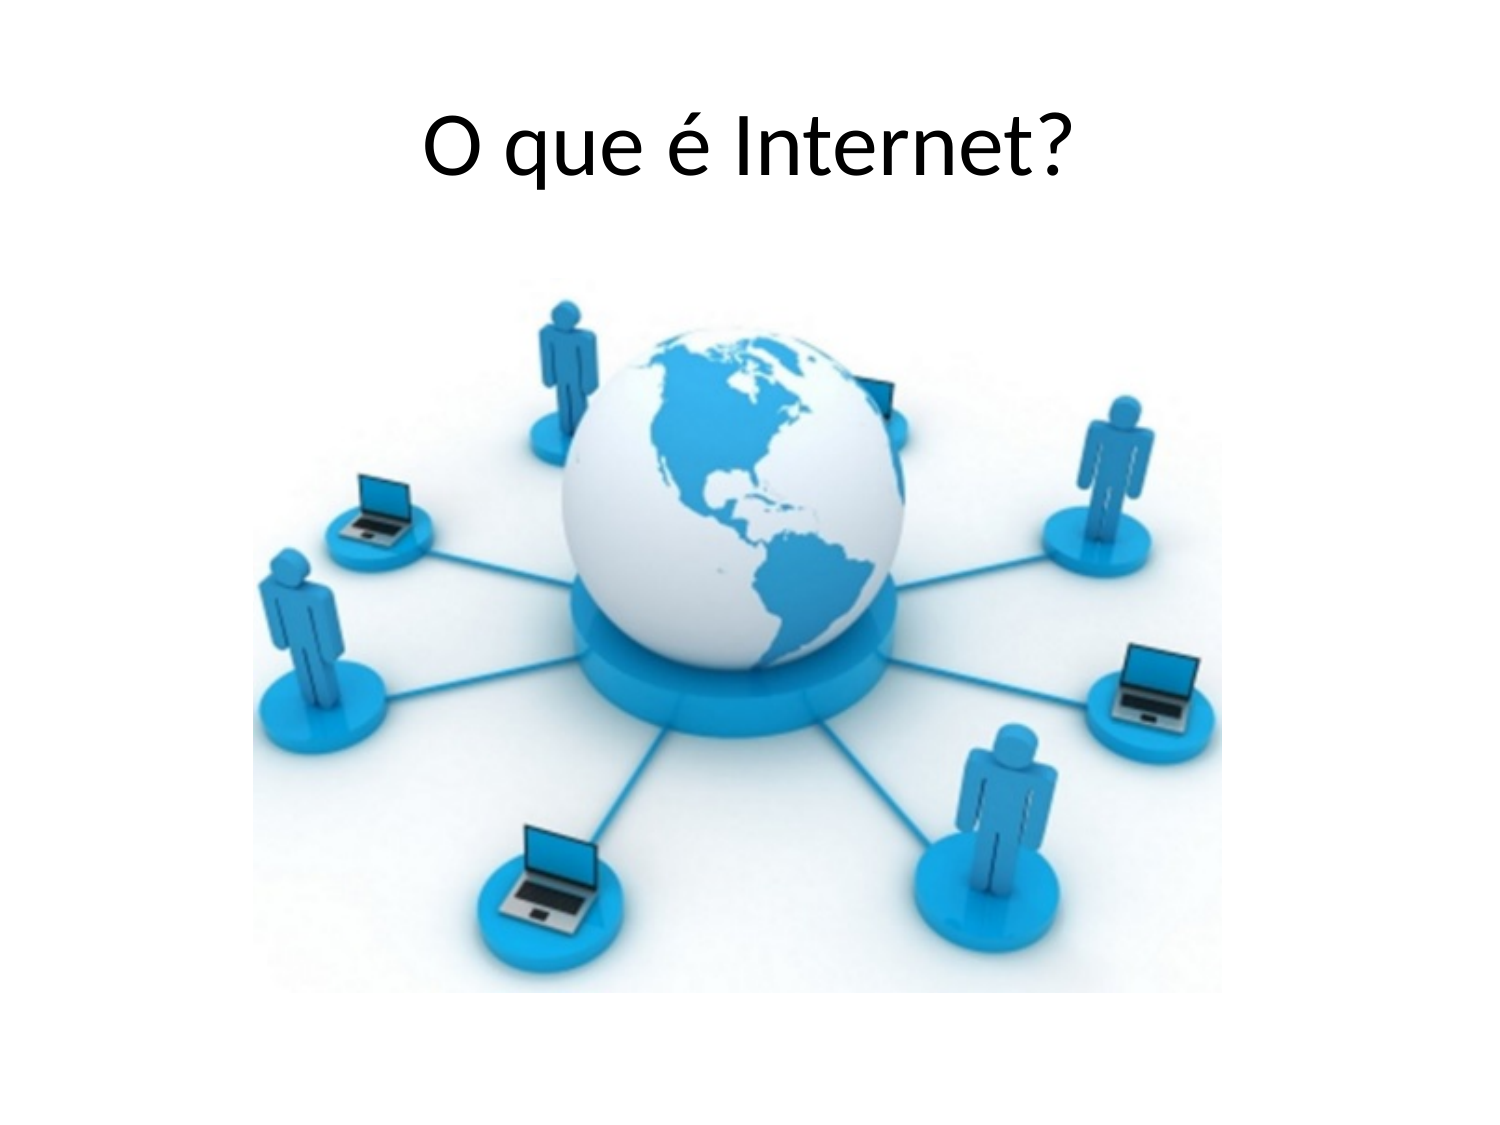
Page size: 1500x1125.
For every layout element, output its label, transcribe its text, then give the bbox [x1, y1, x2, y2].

title O que é Internet? [75, 45, 1426, 233]
picture [253, 278, 1222, 993]
